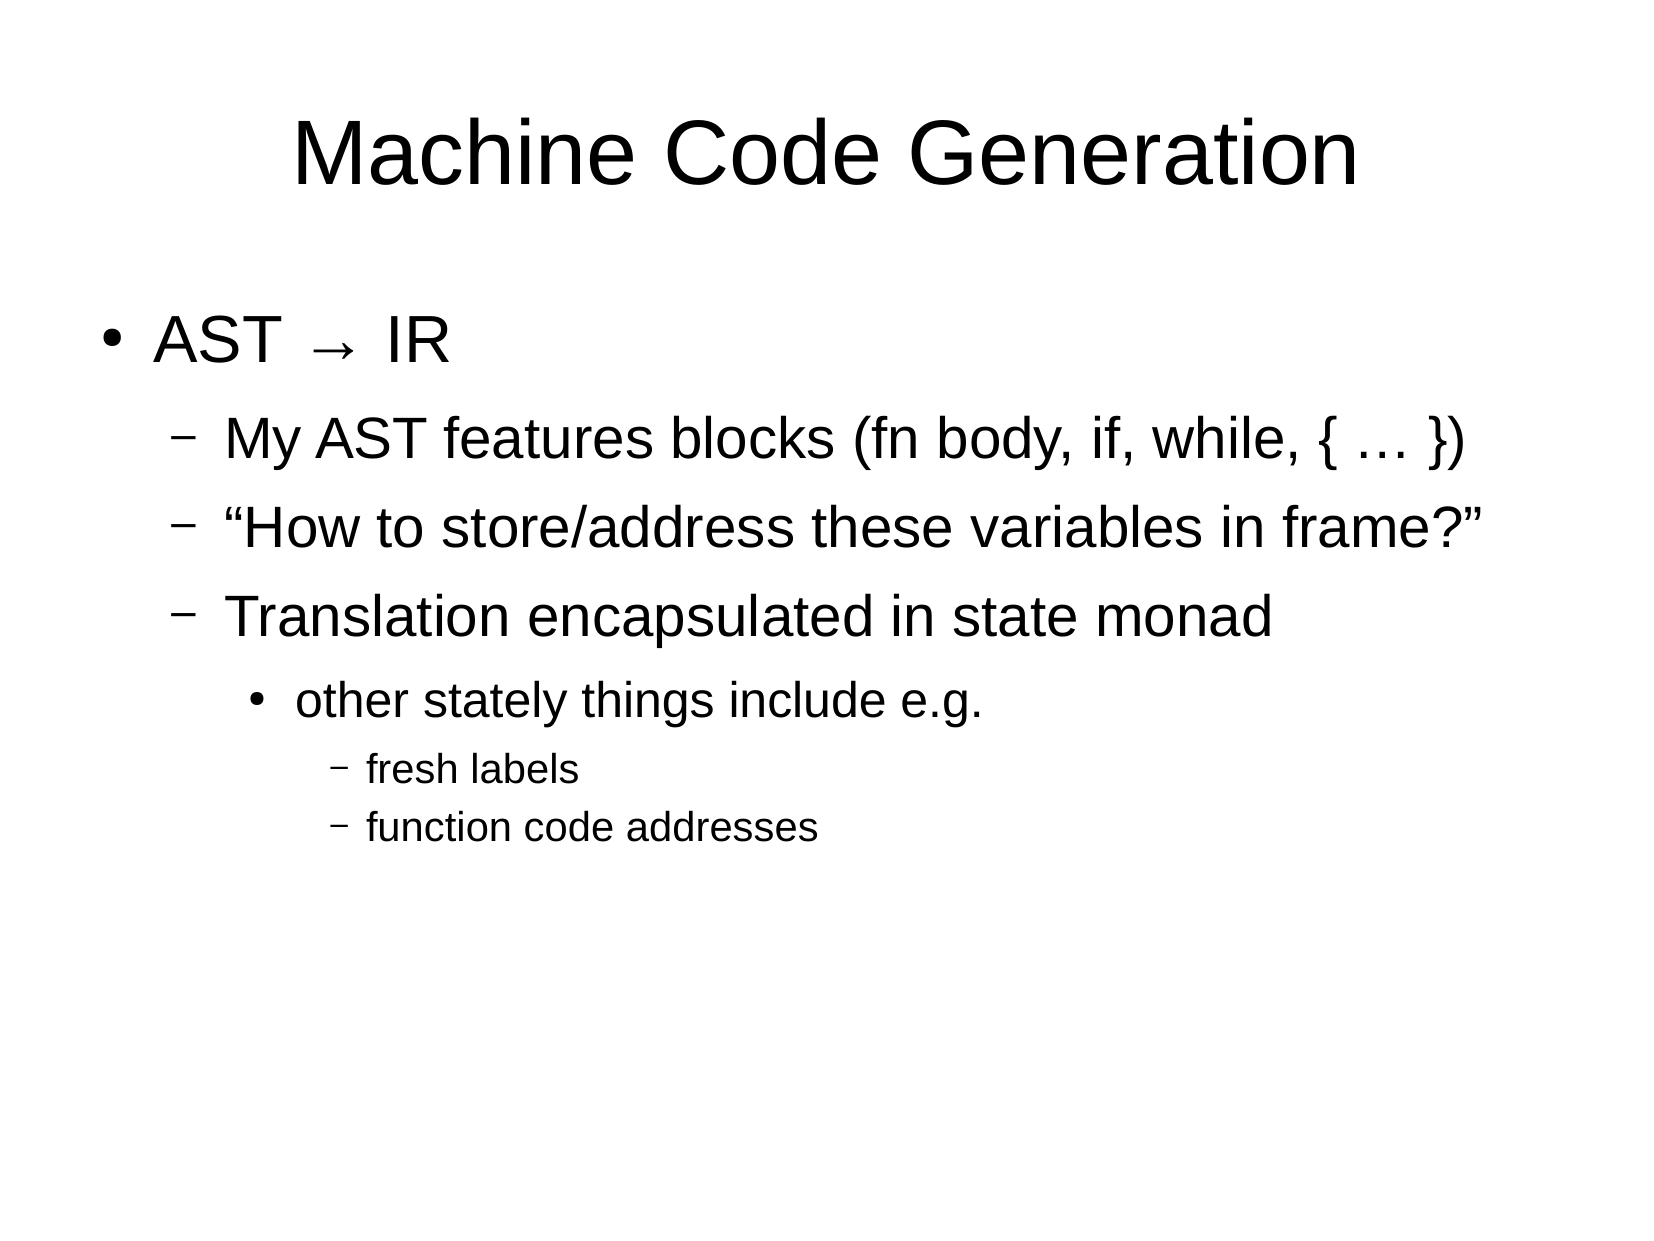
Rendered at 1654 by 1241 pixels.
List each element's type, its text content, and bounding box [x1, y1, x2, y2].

title Machine Code Generation [82, 49, 1571, 257]
list AST → IR My AST features blocks (fn body, if, while, { … }) “How to store/address these variables in frame?” Translation encapsulated in state monad other stately things include e.g. fresh labels function code addresses [82, 302, 1571, 1179]
